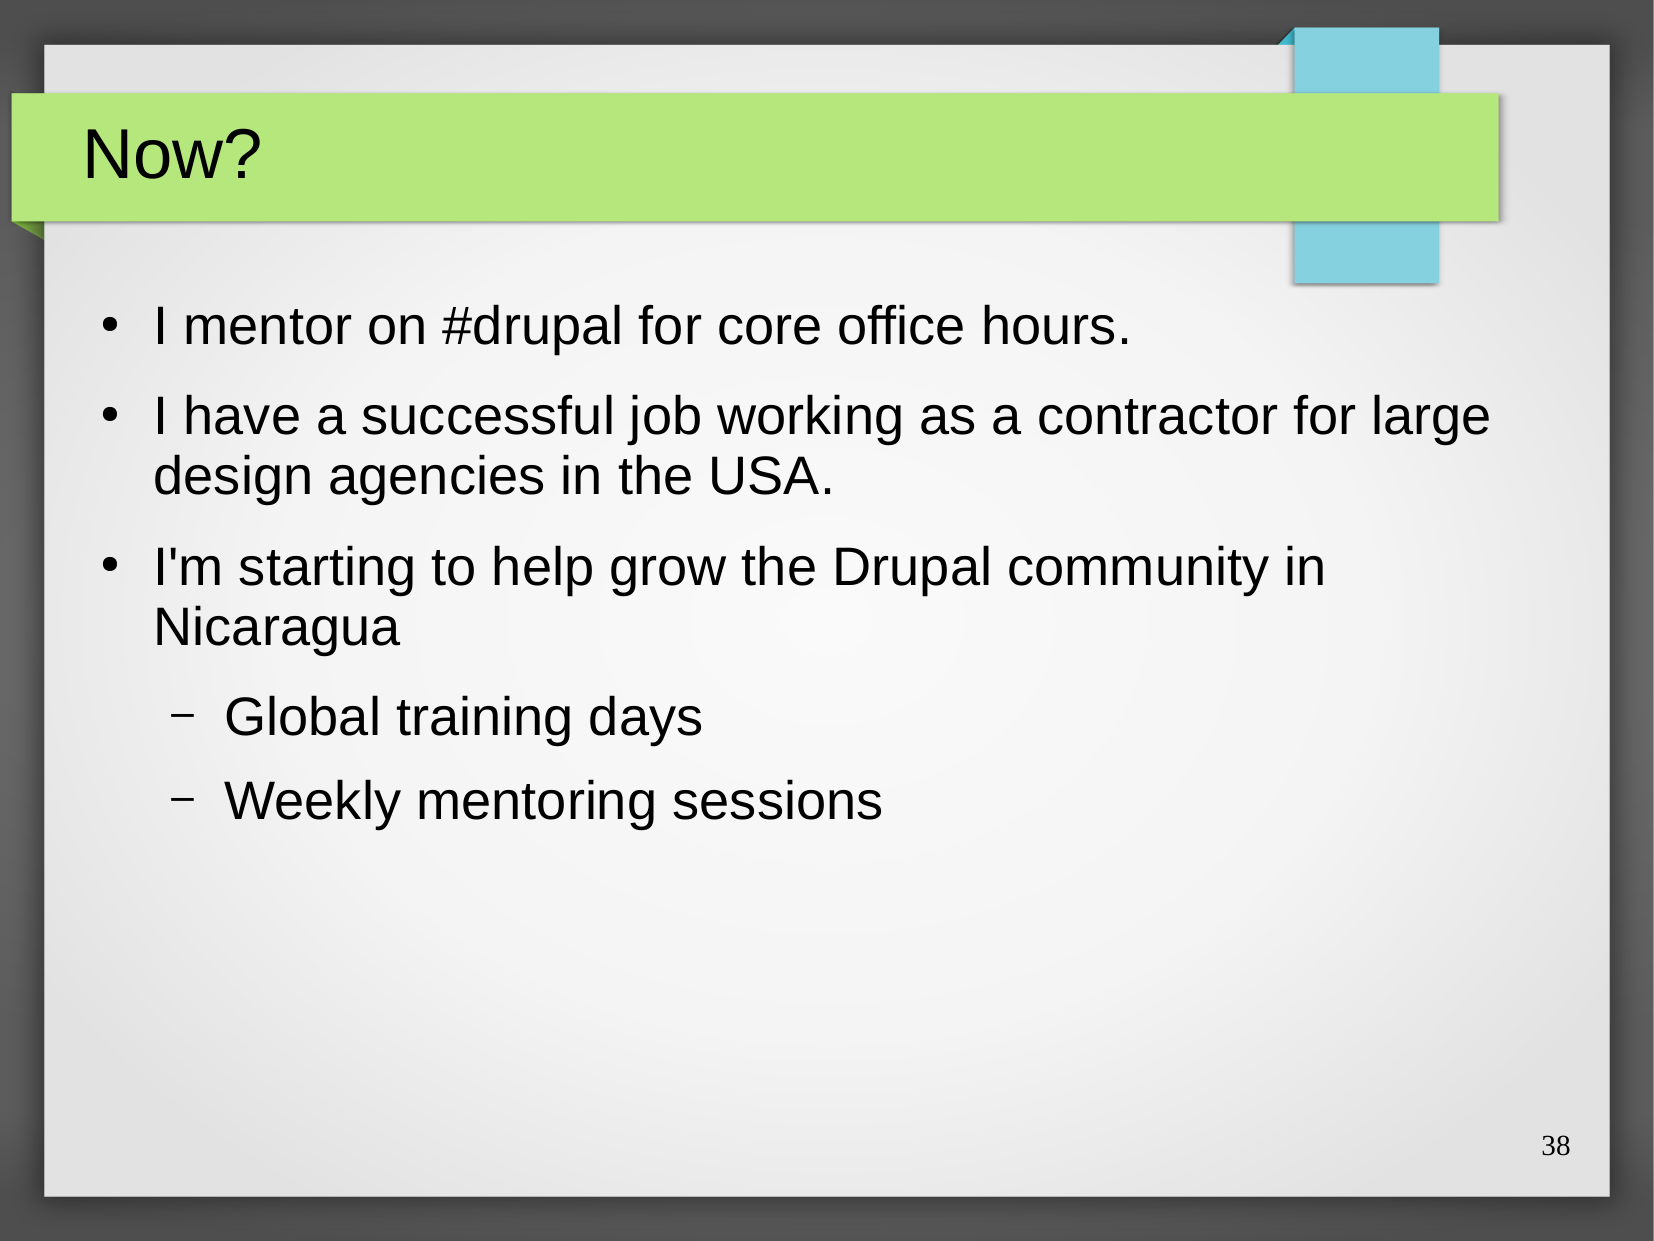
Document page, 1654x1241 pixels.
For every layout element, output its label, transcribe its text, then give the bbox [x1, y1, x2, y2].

title Now? [82, 94, 1264, 213]
list I mentor on #drupal for core office hours. I have a successful job working as a contractor for large design agencies in the USA. I'm starting to help grow the Drupal community in Nicaragua Global training days Weekly mentoring sessions [82, 295, 1571, 1015]
picture [0, 0, 1654, 1241]
